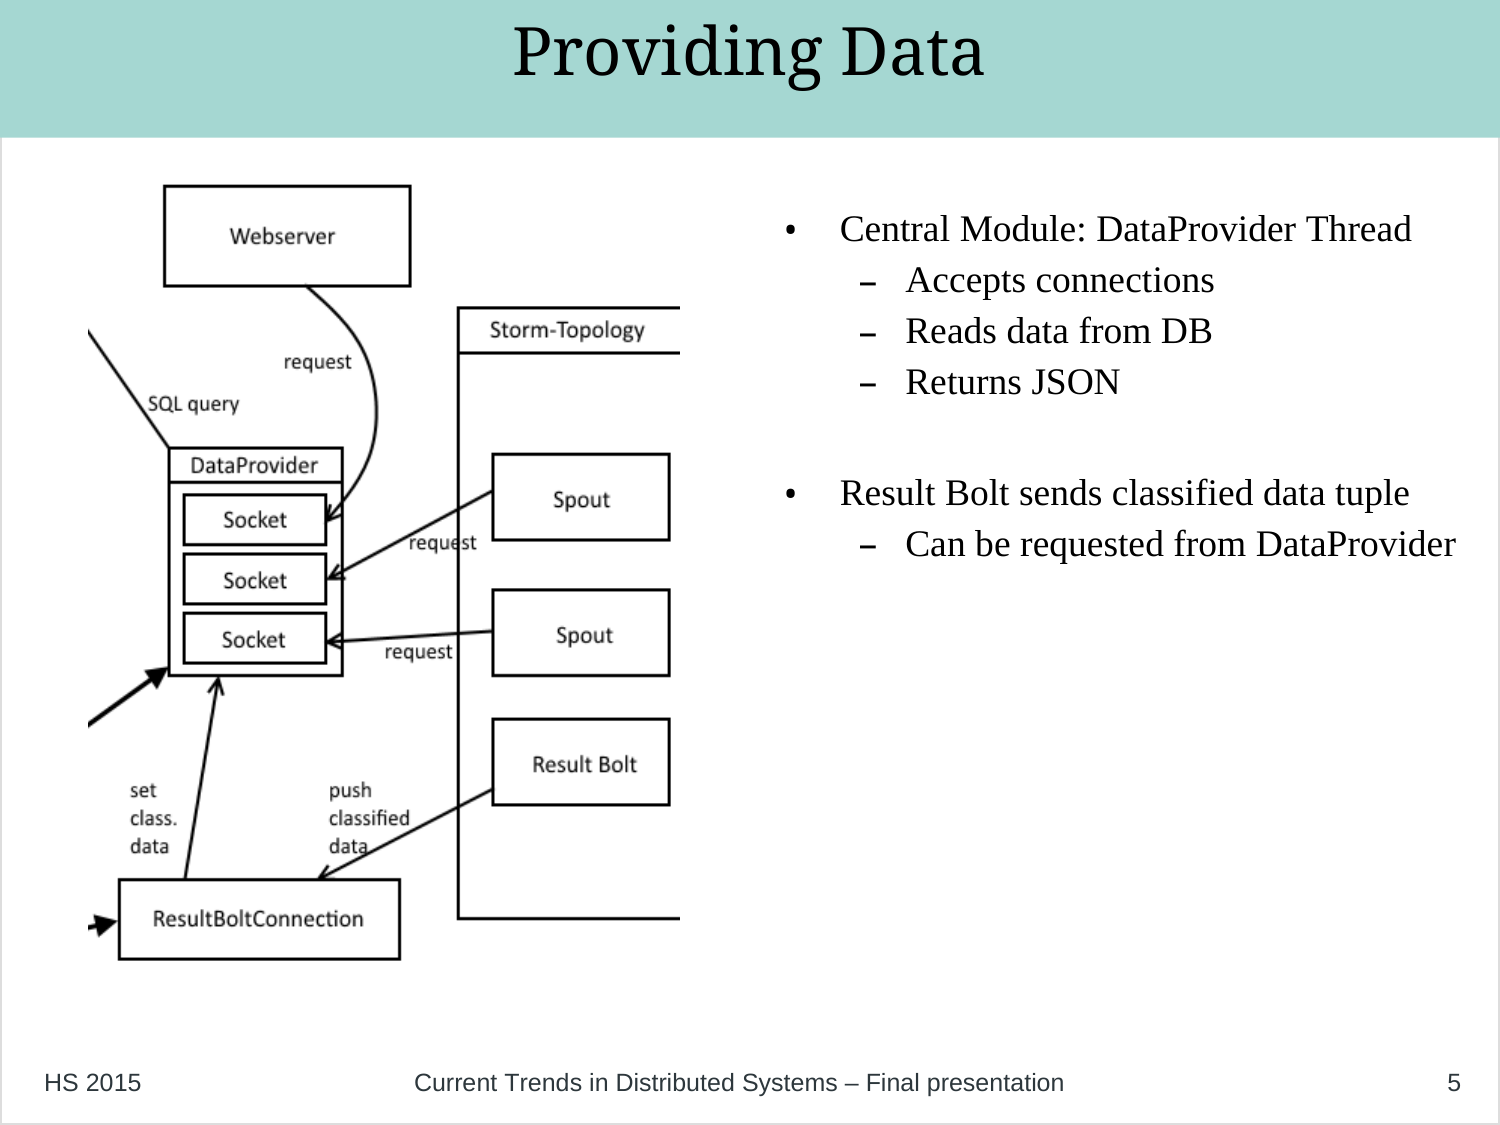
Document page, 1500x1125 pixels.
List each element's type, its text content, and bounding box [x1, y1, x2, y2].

picture [88, 171, 680, 975]
text_box <number> [1375, 1058, 1477, 1097]
title Providing Data [0, 0, 1500, 138]
list Central Module: DataProvider Thread Accepts connections Reads data from DB Returns JSON Result Bolt sends classified data tuple Can be requested from DataProvider [768, 158, 1477, 827]
text_box Current Trends in Distributed Systems – Final presentation [300, 1058, 1201, 1107]
text_box HS 2015 [29, 1058, 195, 1097]
